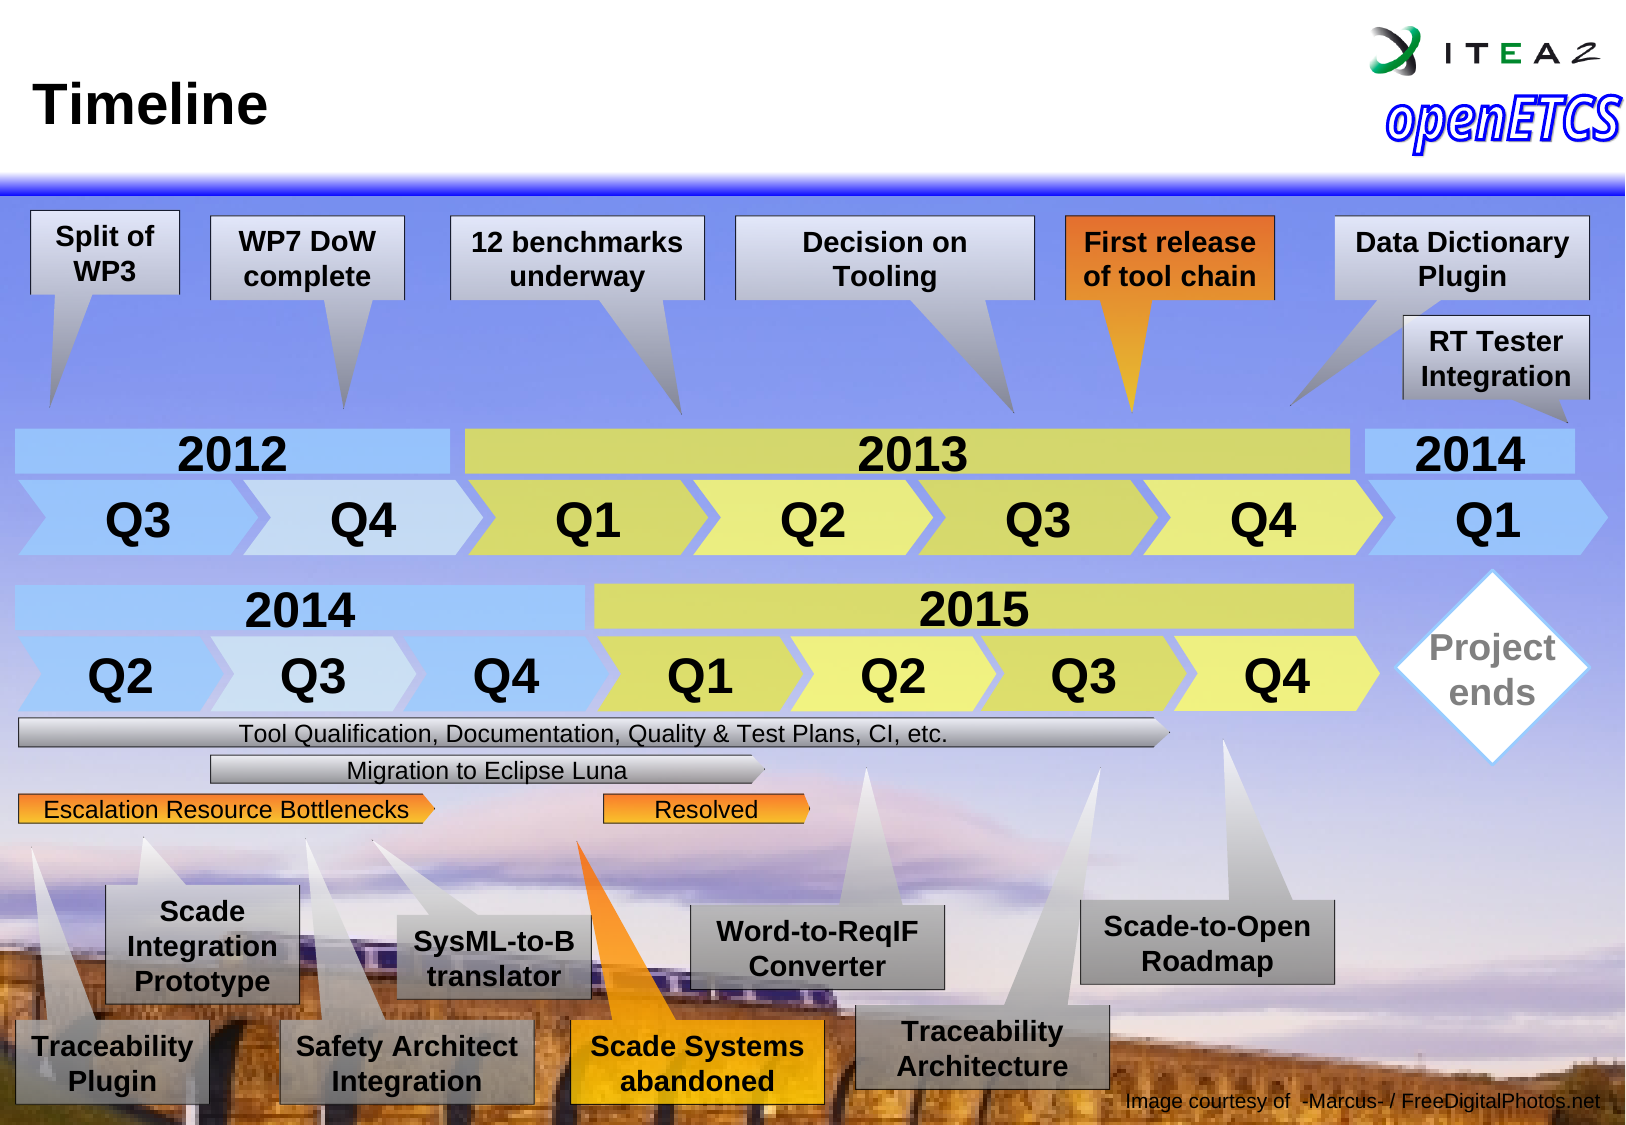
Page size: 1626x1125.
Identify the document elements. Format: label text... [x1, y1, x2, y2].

text_box Q2 [790, 636, 997, 712]
text_box 2012 [15, 428, 451, 474]
text_box 2015 [594, 583, 1355, 629]
text_box Q4 [1173, 635, 1381, 711]
picture [1348, 26, 1626, 76]
text_box Scade Systems abandoned [570, 840, 826, 1105]
text_box Q4 [243, 479, 484, 556]
text_box Tool Qualification, Documentation, Quality & Test Plans, CI, etc. [18, 717, 1171, 748]
text_box [465, 428, 842, 474]
text_box Q3 [980, 635, 1187, 711]
text_box [984, 428, 1351, 474]
text_box Safety Architect Integration [279, 838, 535, 1105]
text_box 2014 [1365, 428, 1576, 474]
text_box Q1 [597, 636, 804, 712]
picture [0, 196, 1626, 1125]
text_box Image courtesy of -Marcus- / FreeDigitalPhotos.net [960, 1080, 1616, 1120]
text_box WP7 DoW complete [210, 215, 406, 410]
text_box Q2 [693, 479, 934, 556]
text_box Scade Integration Prototype [105, 836, 301, 1005]
text_box Q4 [402, 636, 610, 712]
text_box 2013 [842, 413, 984, 489]
title Timeline [32, 66, 1356, 173]
text_box Scade-to-Open Roadmap [1080, 738, 1336, 985]
text_box Q4 [1143, 479, 1384, 556]
text_box Split of WP3 [30, 209, 181, 408]
text_box 12 benchmarks underway [450, 215, 706, 415]
text_box Word-to-ReqIF Converter [690, 767, 946, 991]
text_box Migration to Eclipse Luna [210, 754, 766, 784]
text_box Q3 [918, 479, 1159, 556]
text_box Q3 [210, 636, 417, 712]
text_box Q3 [18, 479, 259, 556]
text_box Escalation Resource Bottlenecks [18, 793, 436, 824]
text_box SysML-to-B translator [371, 839, 592, 1000]
text_box Q2 [17, 636, 224, 712]
text_box Project ends [1395, 570, 1591, 766]
text_box Traceability Plugin [15, 846, 211, 1105]
text_box RT Tester Integration [1402, 314, 1591, 424]
text_box Data Dictionary Plugin [1289, 215, 1591, 407]
text_box Q1 [468, 479, 709, 556]
text_box Traceability Architecture [855, 767, 1111, 1090]
text_box Q1 [1368, 479, 1609, 556]
text_box Resolved [603, 793, 811, 824]
text_box 2014 [15, 585, 586, 631]
text_box Decision on Tooling [735, 215, 1036, 414]
text_box First release of tool chain [1065, 215, 1276, 414]
